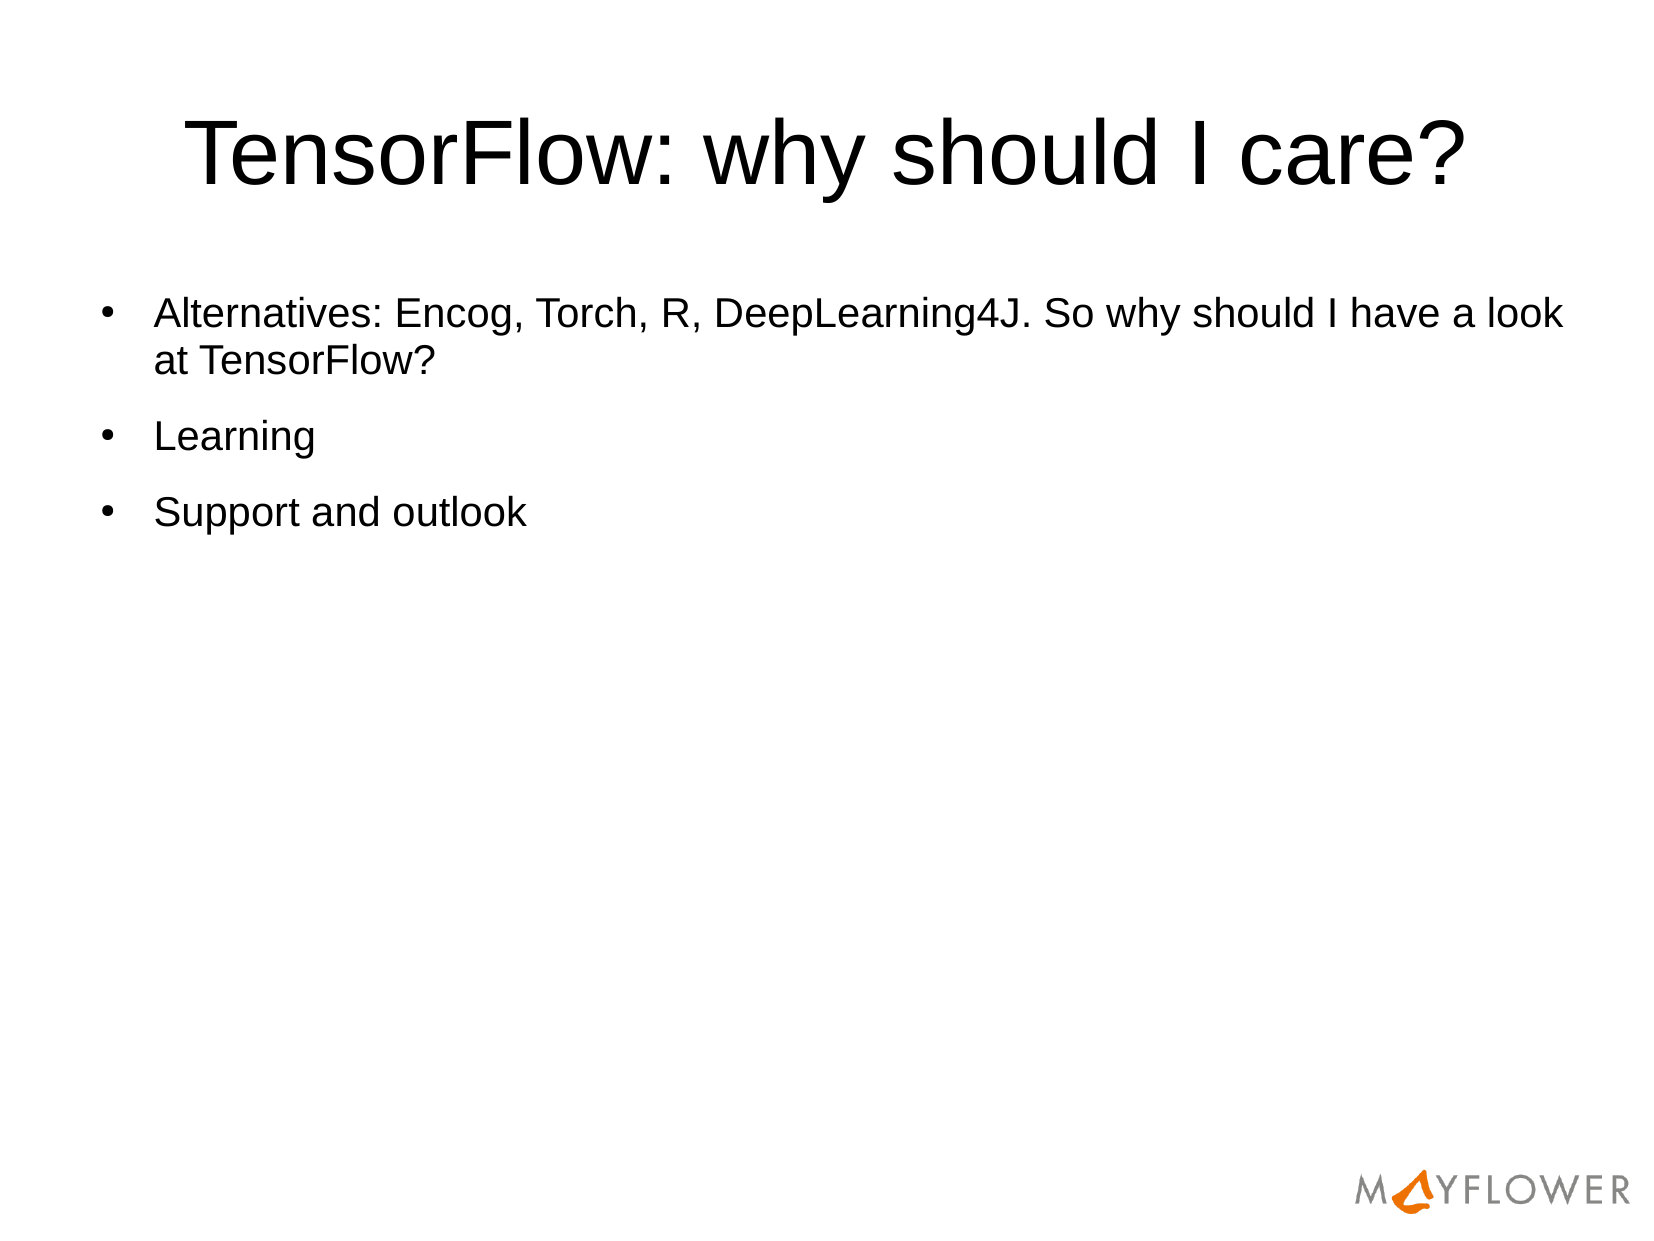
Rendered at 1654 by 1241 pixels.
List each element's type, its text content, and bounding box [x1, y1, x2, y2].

list Alternatives: Encog, Torch, R, DeepLearning4J. So why should I have a look at TensorFlow? Learning Support and outlook [82, 290, 1571, 1010]
picture [1355, 1169, 1630, 1215]
title TensorFlow: why should I care? [82, 49, 1571, 257]
